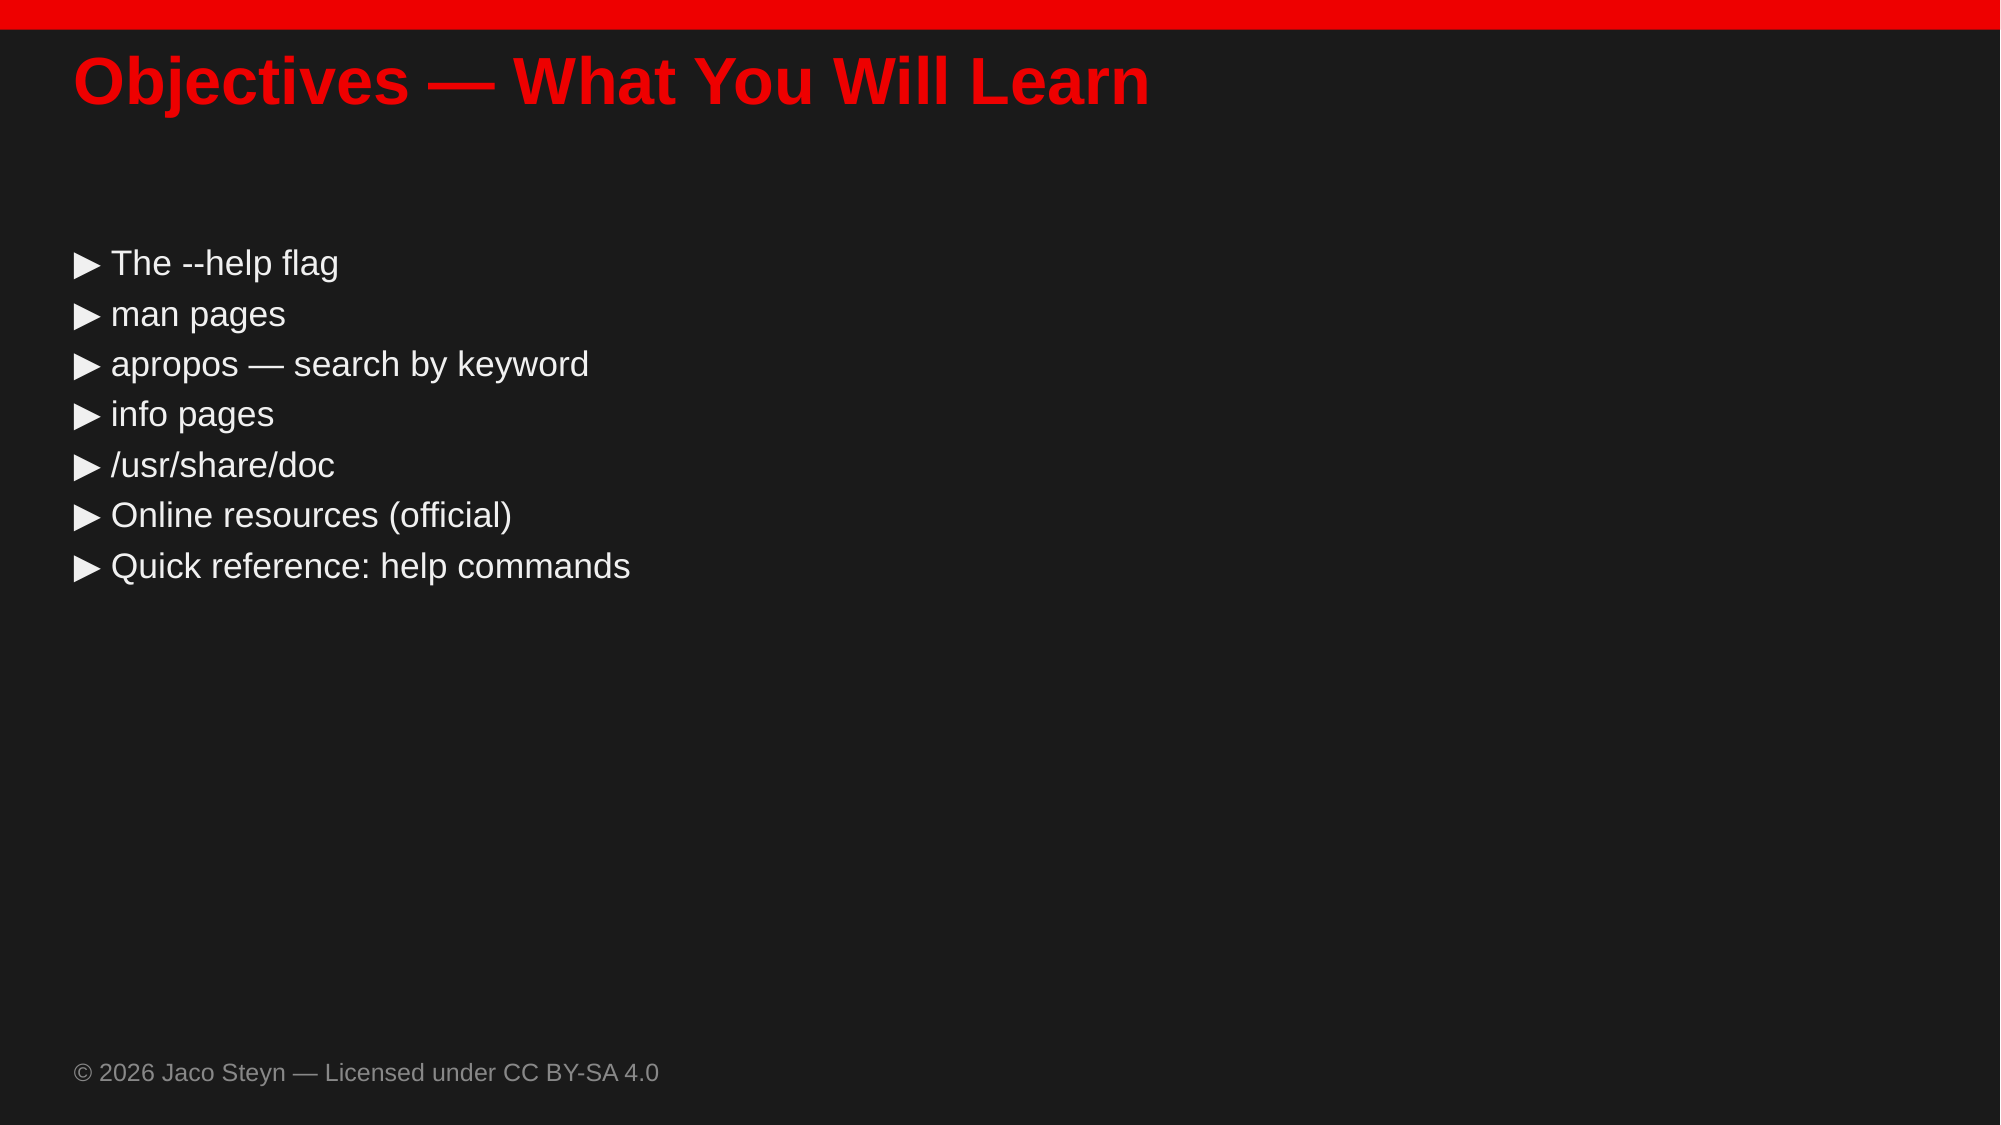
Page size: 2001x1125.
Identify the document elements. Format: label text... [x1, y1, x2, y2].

text_box © 2026 Jaco Steyn — Licensed under CC BY-SA 4.0 [59, 1051, 1942, 1093]
text_box [0, 0, 2001, 30]
text_box Objectives — What You Will Learn [59, 36, 1942, 208]
text_box ▶ The --help flag ▶ man pages ▶ apropos — search by keyword ▶ info pages ▶ /usr/share/doc ▶ Online resources (official) ▶ Quick reference: help commands [59, 236, 1942, 1037]
